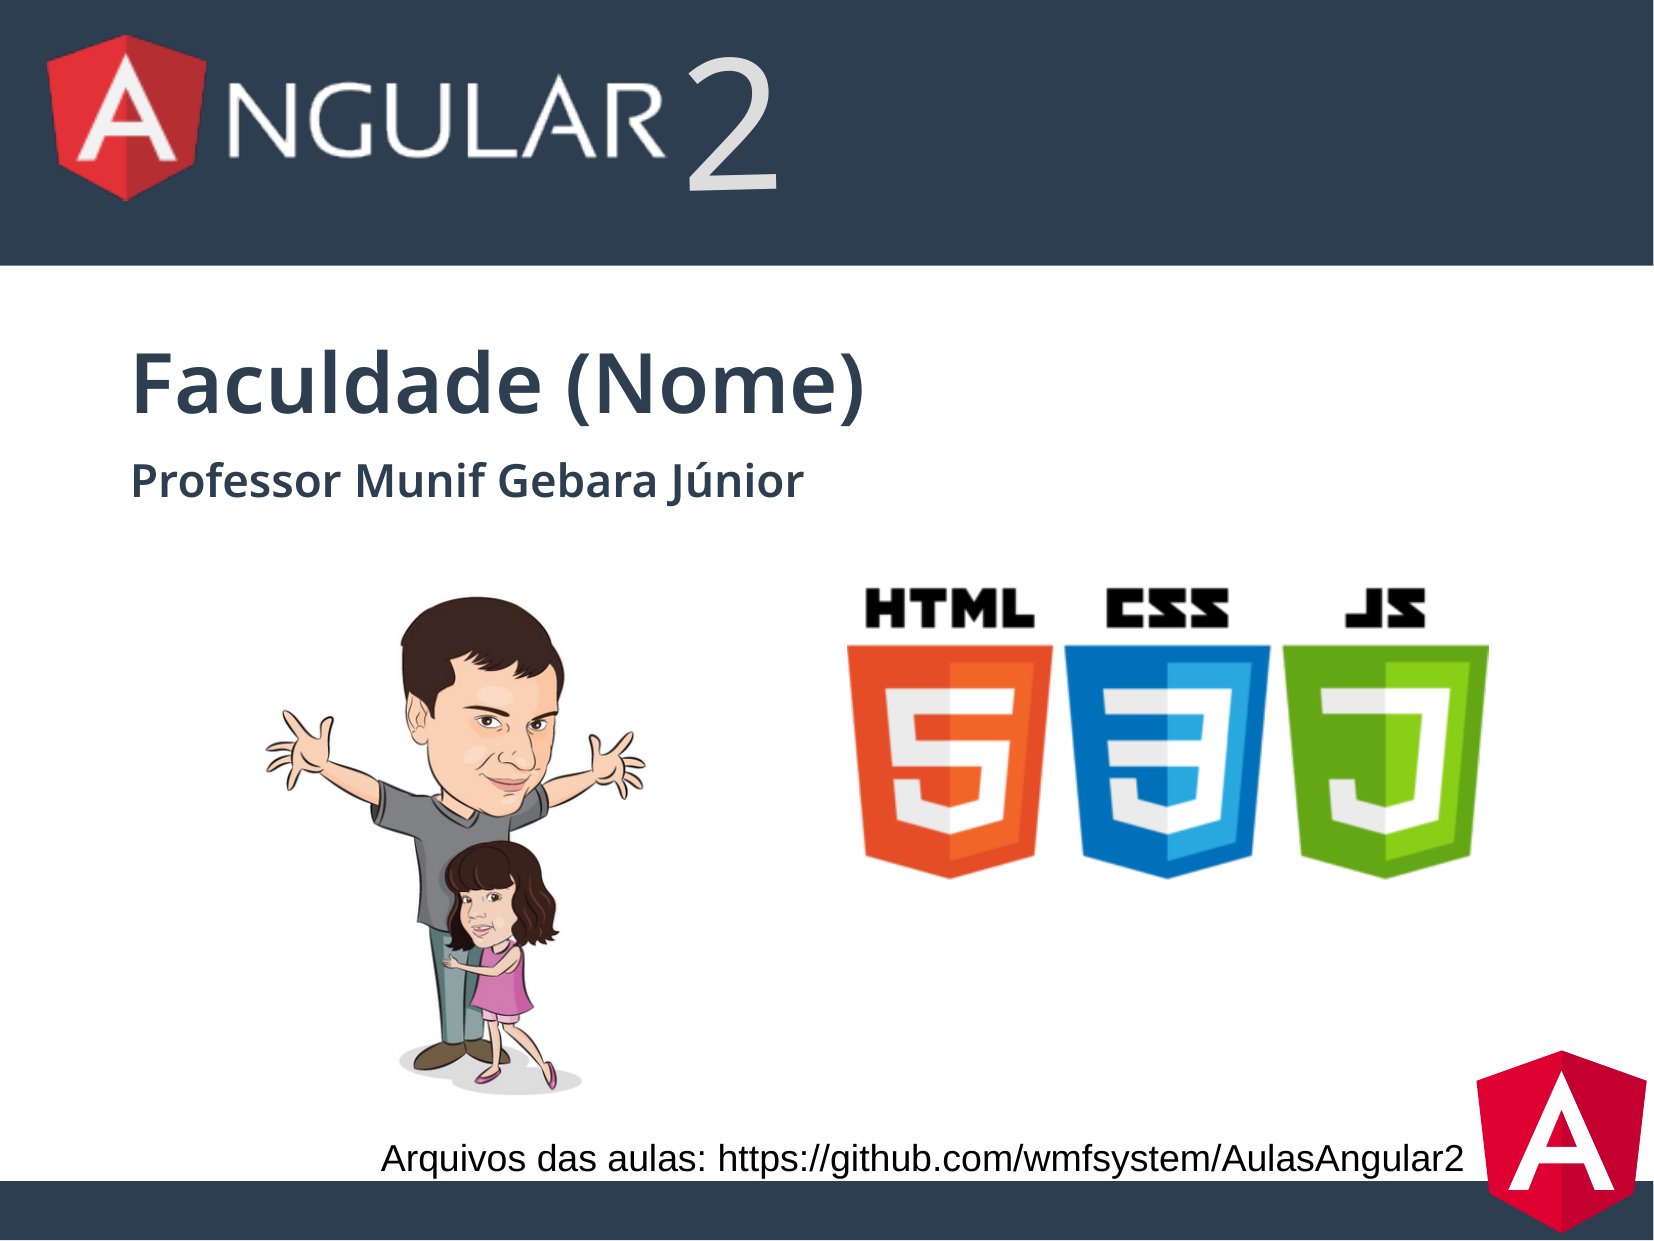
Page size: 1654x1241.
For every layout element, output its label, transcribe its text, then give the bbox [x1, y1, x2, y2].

text_box Arquivos das aulas: https://github.com/wmfsystem/AulasAngular2 [366, 1129, 1489, 1229]
list Faculdade (Nome) [59, 324, 1595, 448]
list Professor Munif Gebara Júnior [59, 448, 1595, 609]
subtitle 2 [527, 0, 937, 277]
picture [200, 590, 712, 1102]
picture [847, 546, 1489, 922]
picture [47, 35, 668, 201]
picture [1446, 1022, 1654, 1241]
